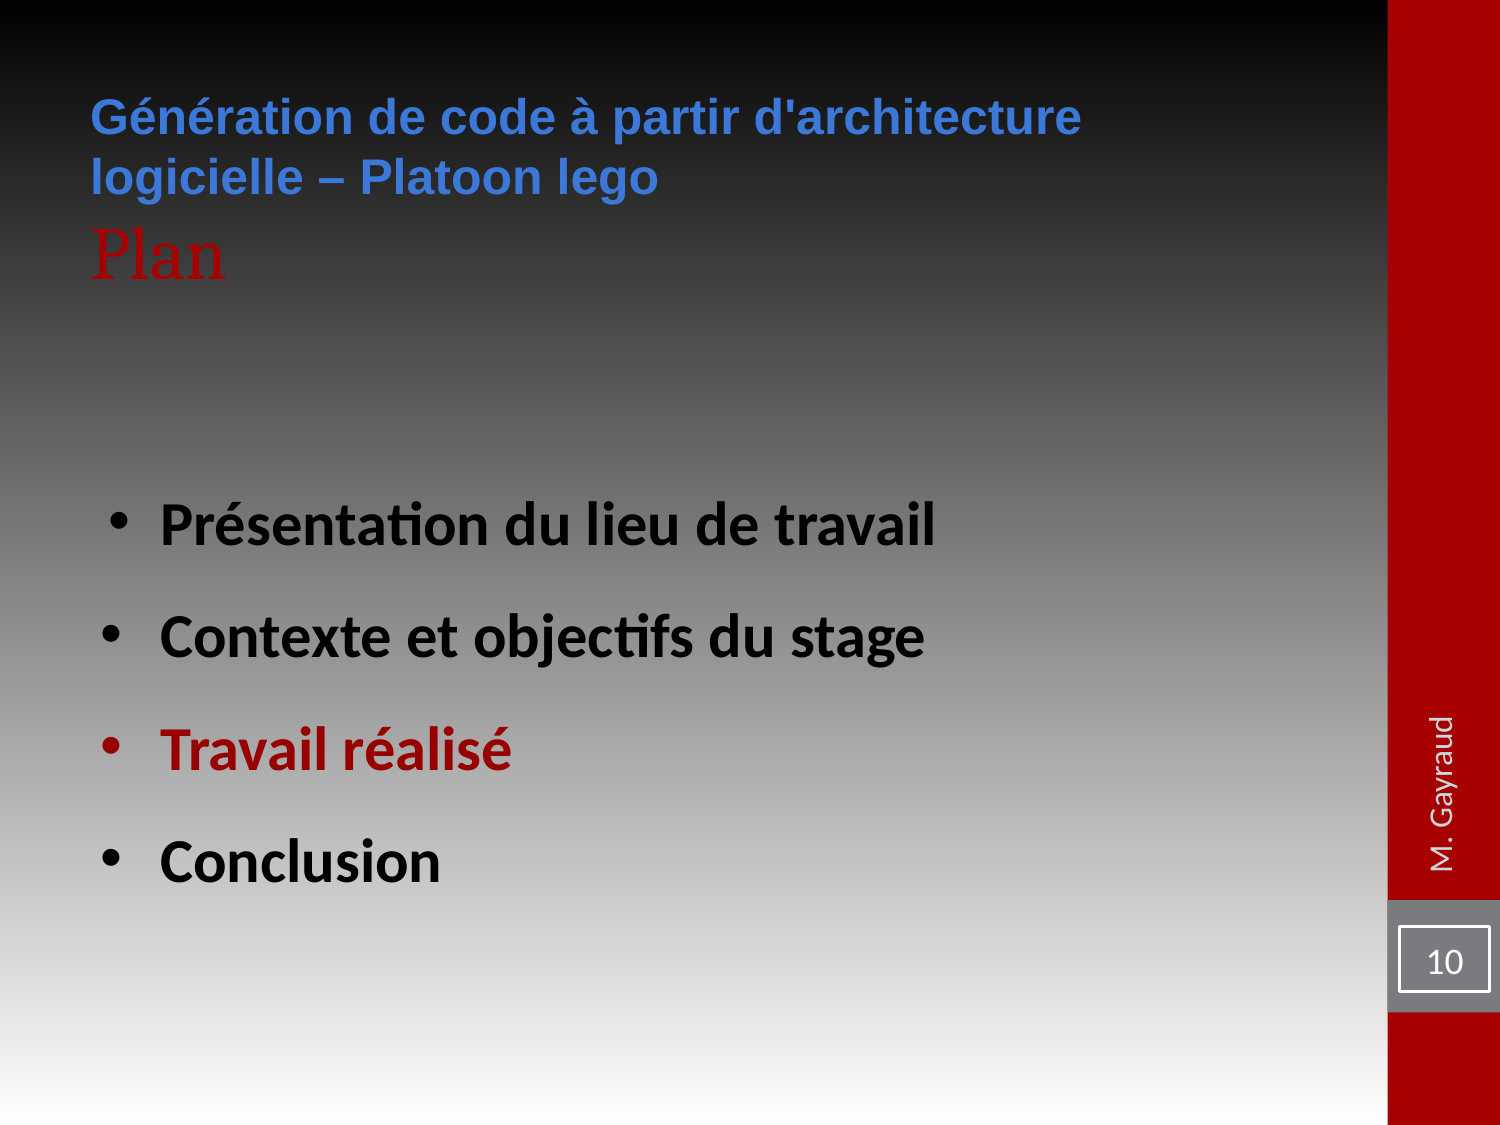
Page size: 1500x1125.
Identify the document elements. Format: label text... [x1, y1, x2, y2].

footer M. Gayraud [1408, 500, 1469, 889]
title Génération de code à partir d'architecture logicielle – Platoon lego Plan [75, 45, 1325, 327]
list Présentation du lieu de travail Contexte et objectifs du stage Travail réalisé Conclusion [75, 327, 1377, 1076]
slide_number <numéro> [1399, 926, 1490, 992]
